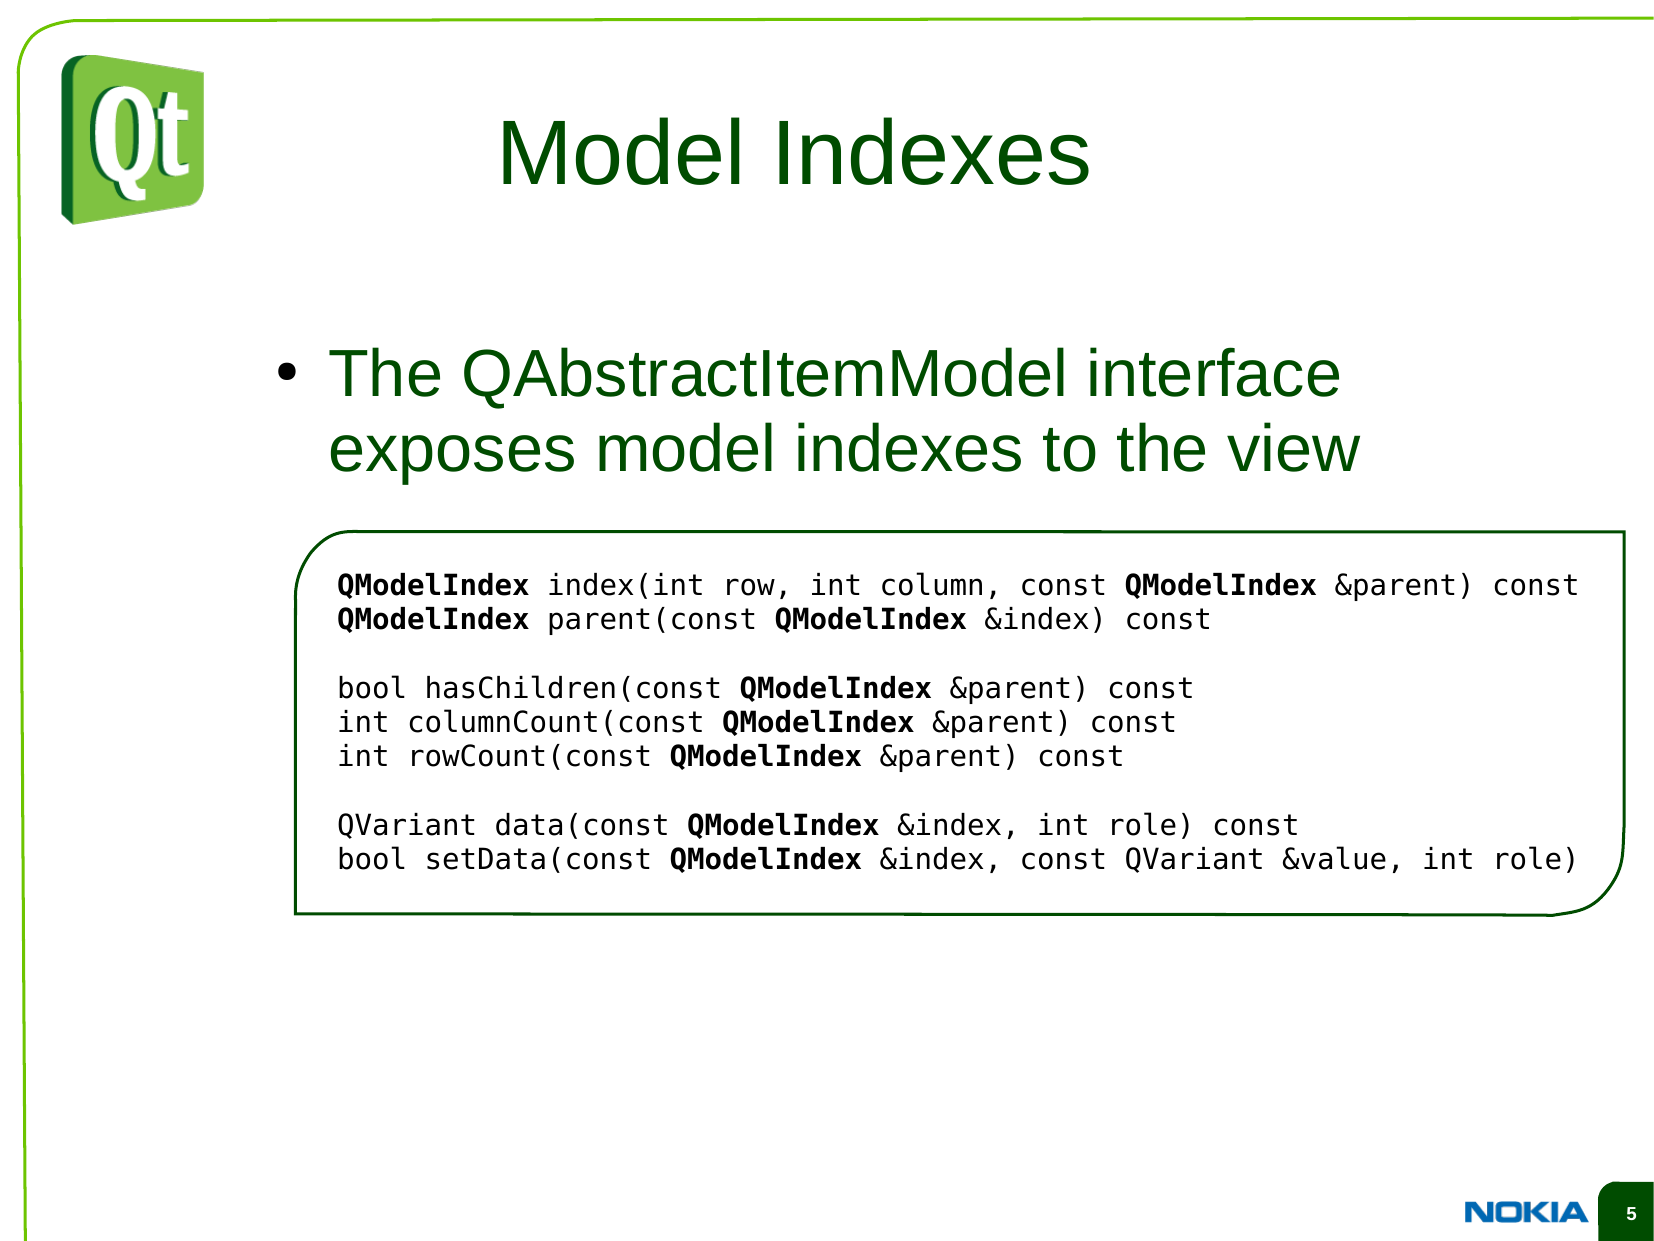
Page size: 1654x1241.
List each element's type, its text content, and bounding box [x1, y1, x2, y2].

list The QAbstractItemModel interface exposes model indexes to the view [297, 533, 1577, 913]
picture [1465, 1201, 1589, 1223]
title Model Indexes [257, 56, 1333, 250]
text_box QModelIndex index(int row, int column, const QModelIndex &parent) const QModelIndex parent(const QModelIndex &index) const bool hasChildren(const QModelIndex &parent) const int columnCount(const QModelIndex &parent) const int rowCount(const QModelIndex &parent) const QVariant data(const QModelIndex &index, int role) const bool setData(const QModelIndex &index, const QVariant &value, int role) [322, 561, 1595, 885]
picture [61, 55, 204, 225]
list The QAbstractItemModel interface exposes model indexes to the view [257, 336, 1577, 1156]
